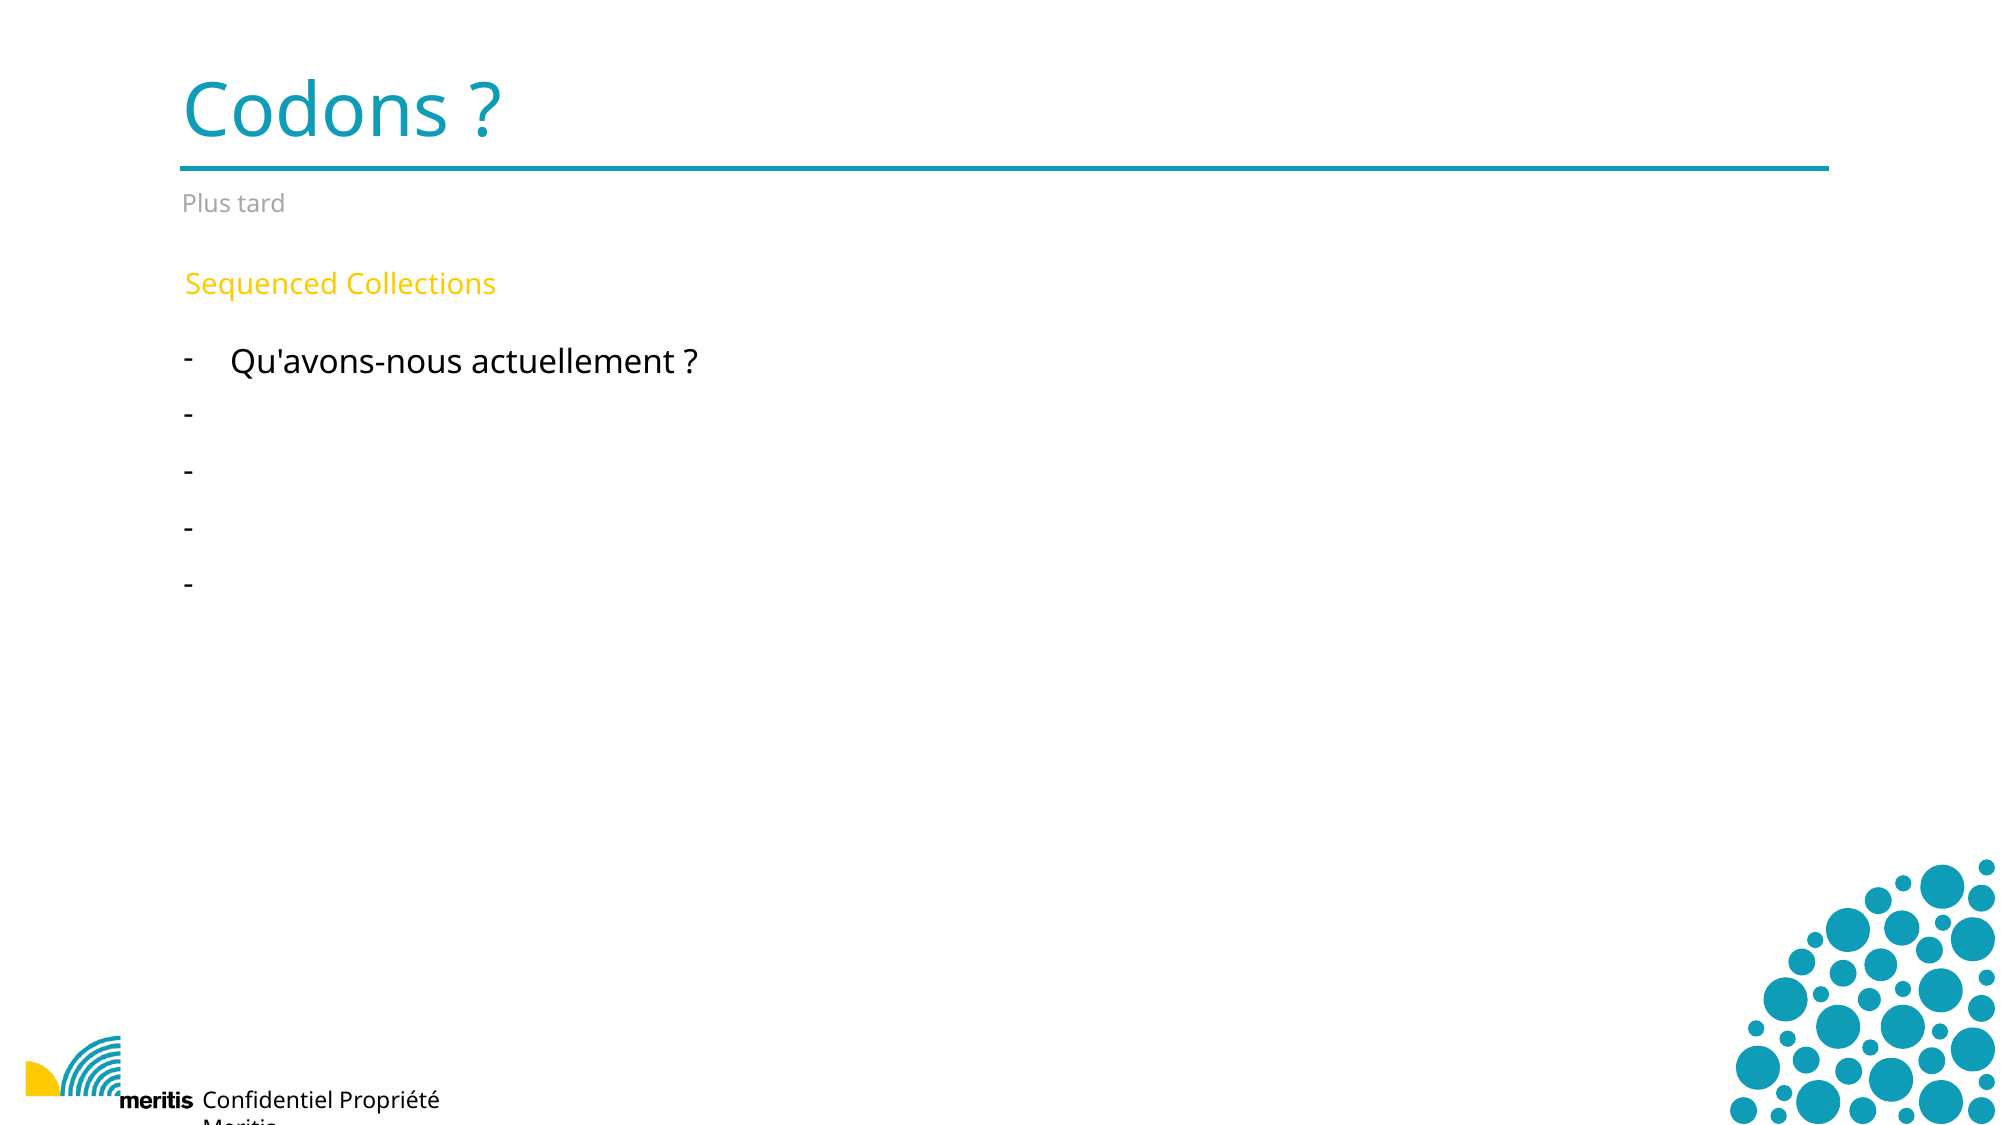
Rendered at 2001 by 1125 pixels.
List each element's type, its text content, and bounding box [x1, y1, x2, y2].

list Qu'avons-nous actuellement ? [168, 337, 1734, 1091]
list Sequenced Collections [169, 261, 967, 309]
list Codons ? [167, 64, 1830, 180]
list Plus tard [166, 183, 1830, 237]
